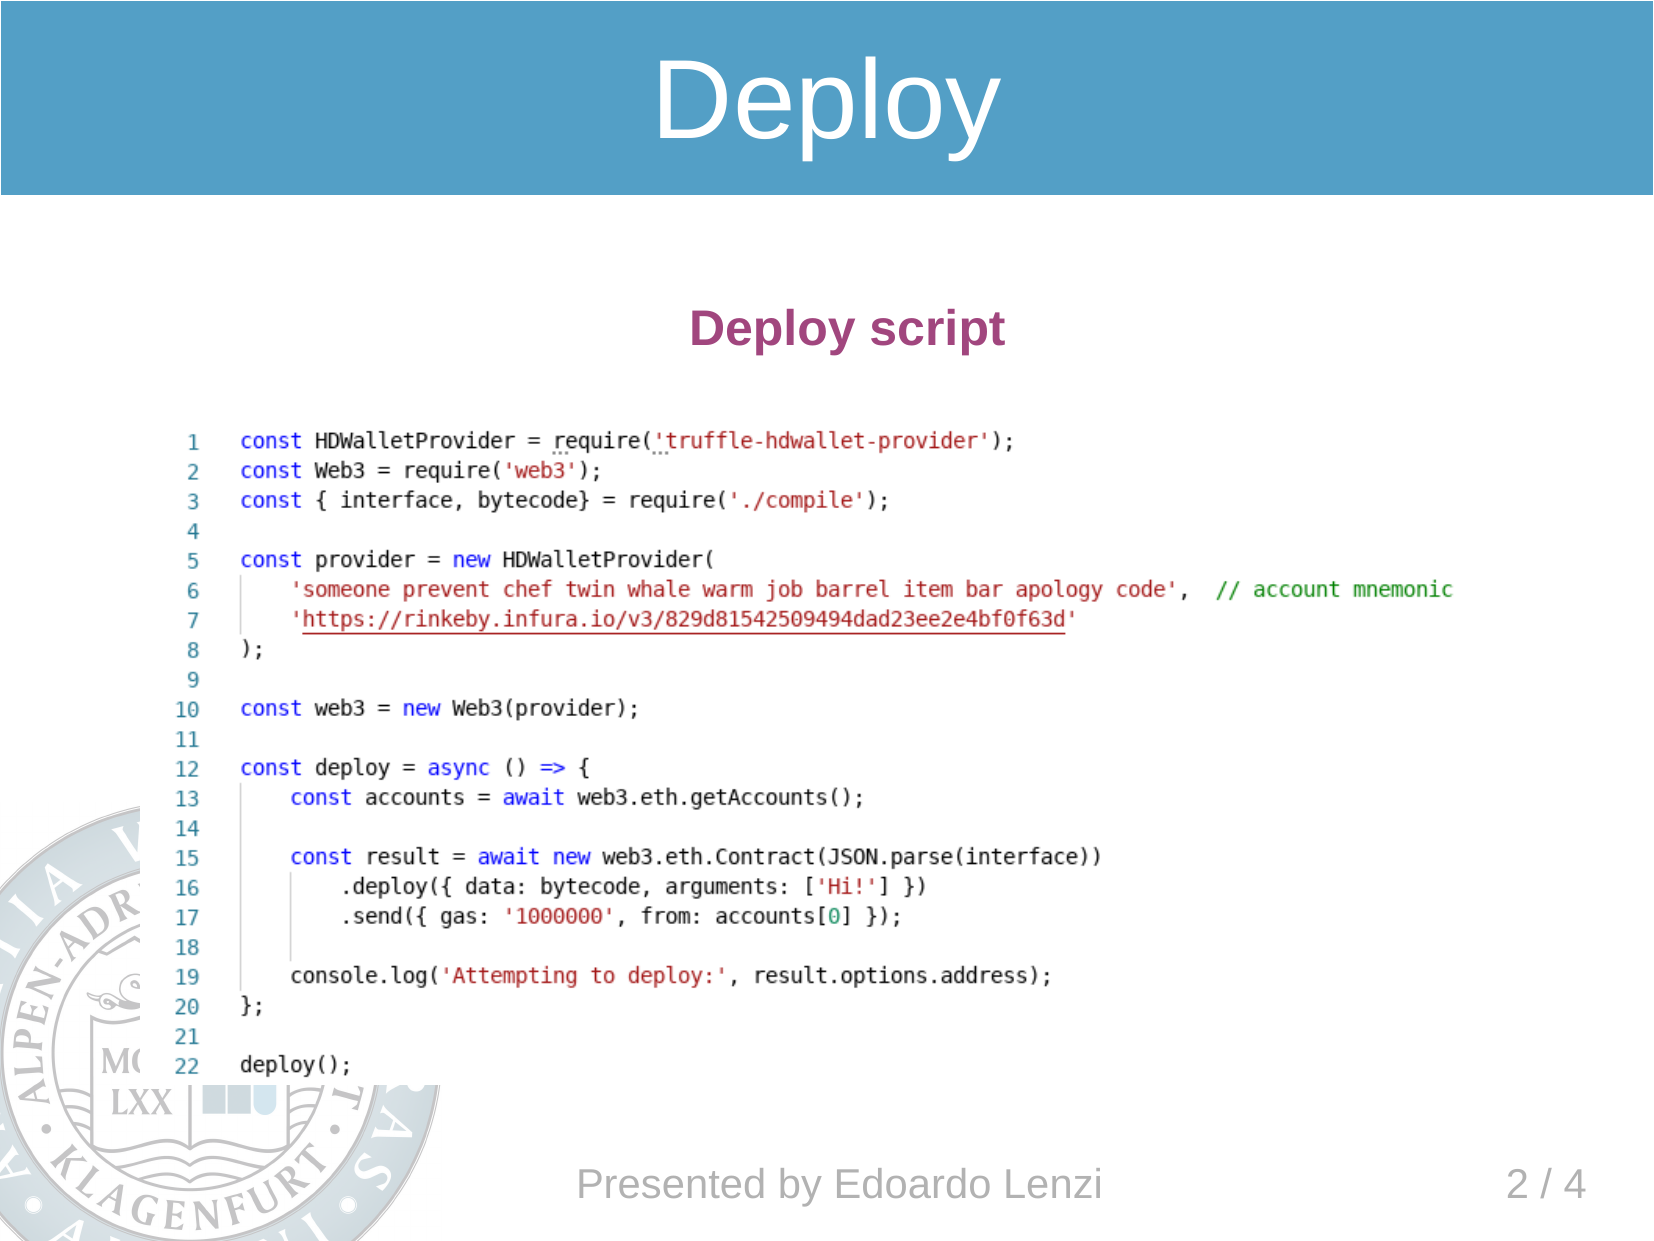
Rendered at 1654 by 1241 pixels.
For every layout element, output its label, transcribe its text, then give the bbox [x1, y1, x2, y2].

text_box Deploy script [360, 292, 1336, 818]
text_box [0, 801, 452, 1241]
title Deploy [82, 0, 1571, 204]
list Presented by Edoardo Lenzi 2 / 4 [505, 1160, 1654, 1241]
picture [140, 422, 1469, 1085]
text_box [0, 0, 82, 196]
text_box [1571, 0, 1654, 196]
